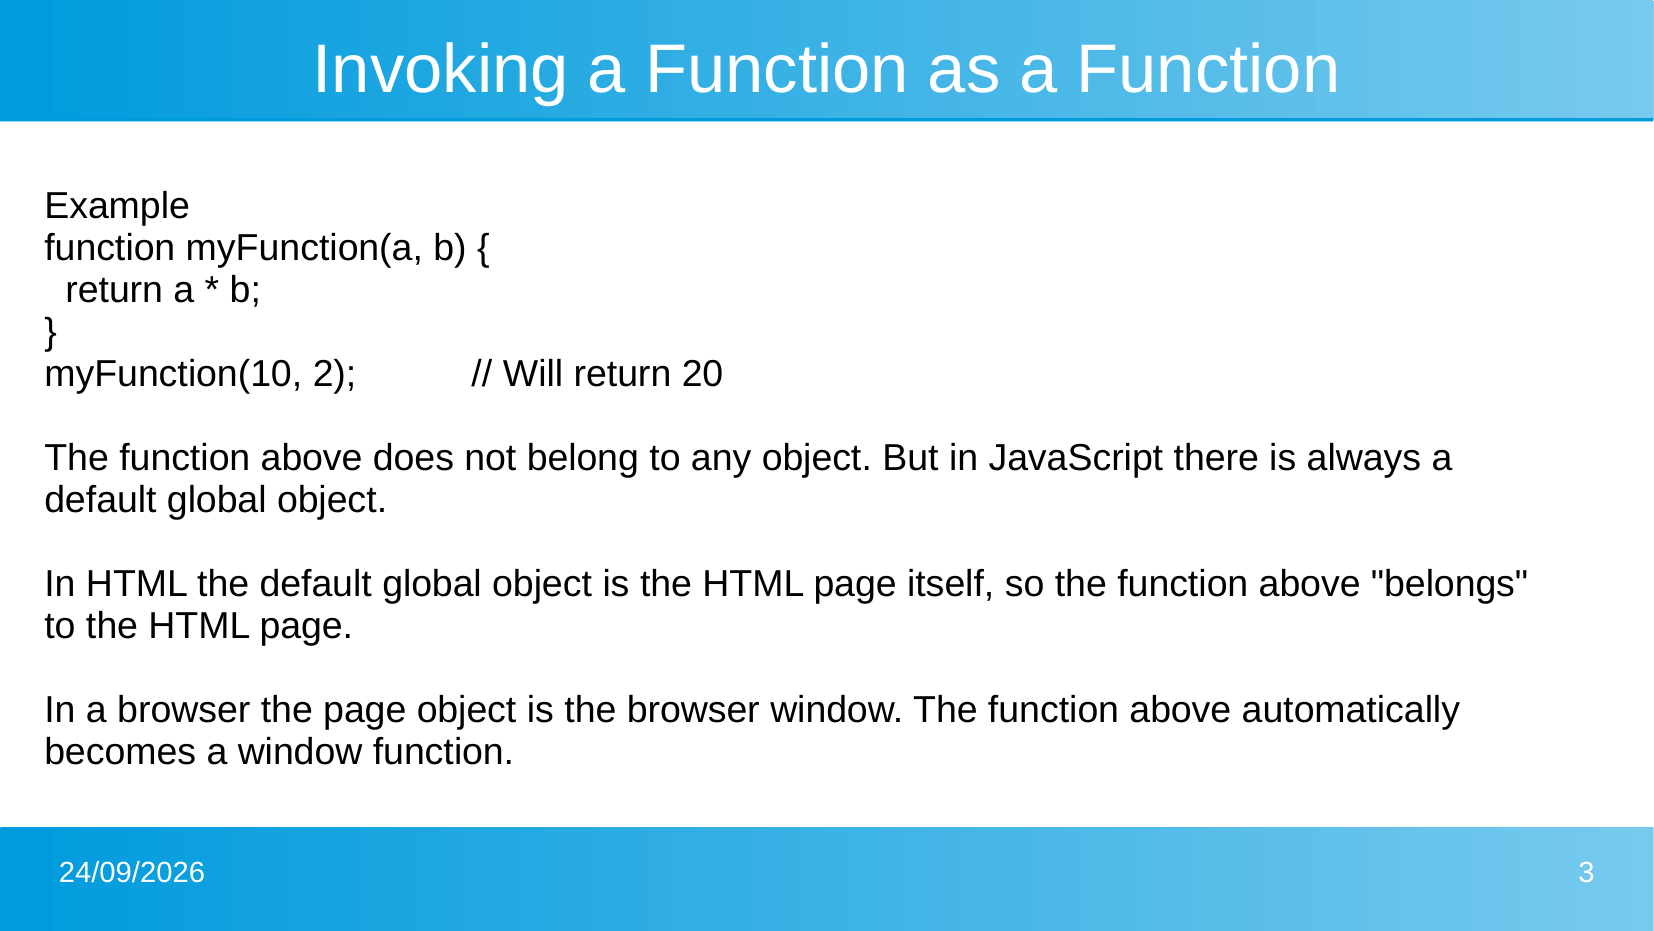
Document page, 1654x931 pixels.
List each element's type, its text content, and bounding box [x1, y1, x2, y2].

text_box Example function myFunction(a, b) { return a * b; } myFunction(10, 2); // Will return 20 The function above does not belong to any object. But in JavaScript there is always a default global object. In HTML the default global object is the HTML page itself, so the function above "belongs" to the HTML page. In a browser the page object is the browser window. The function above automatically becomes a window function. [29, 177, 1565, 780]
title Invoking a Function as a Function [59, 29, 1595, 108]
